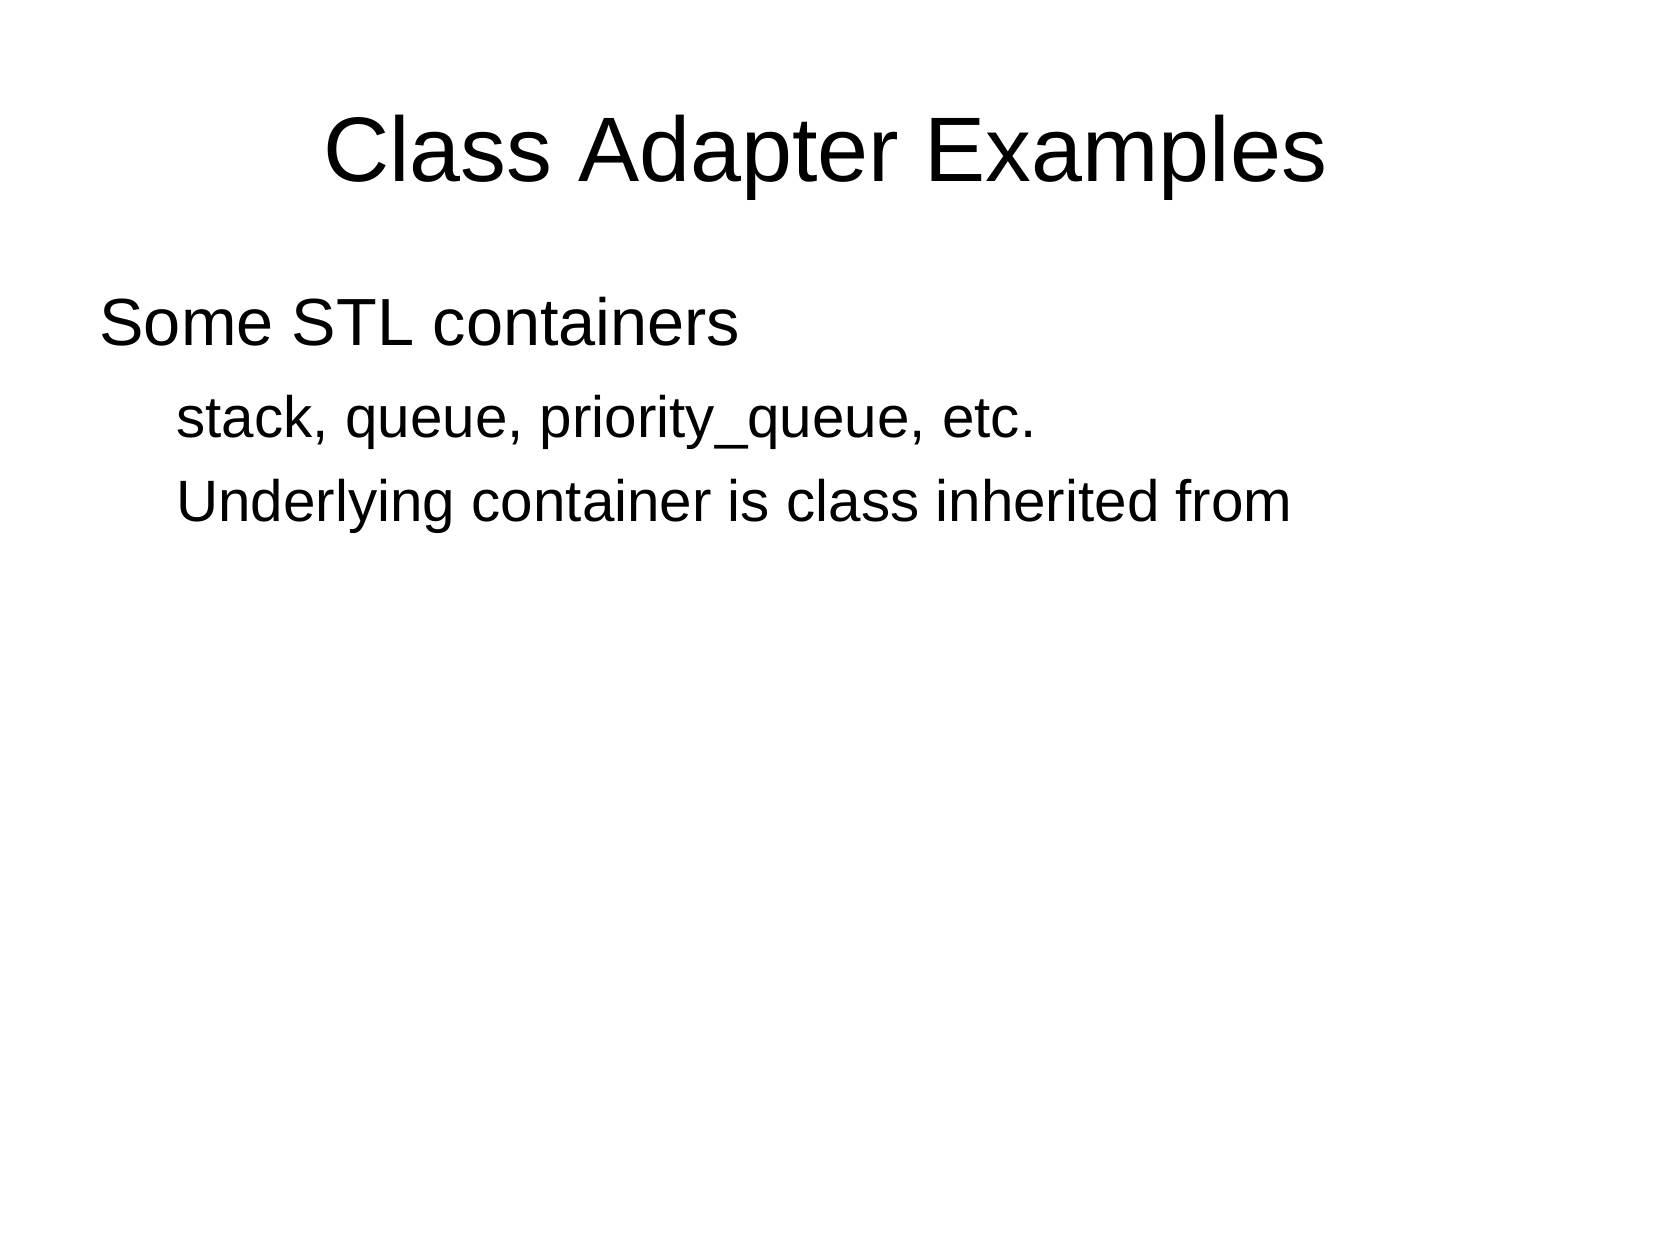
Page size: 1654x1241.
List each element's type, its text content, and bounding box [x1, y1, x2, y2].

list Some STL containers stack, queue, priority_queue, etc. Underlying container is class inherited from [82, 290, 1570, 1093]
title Class Adapter Examples [82, 56, 1570, 249]
